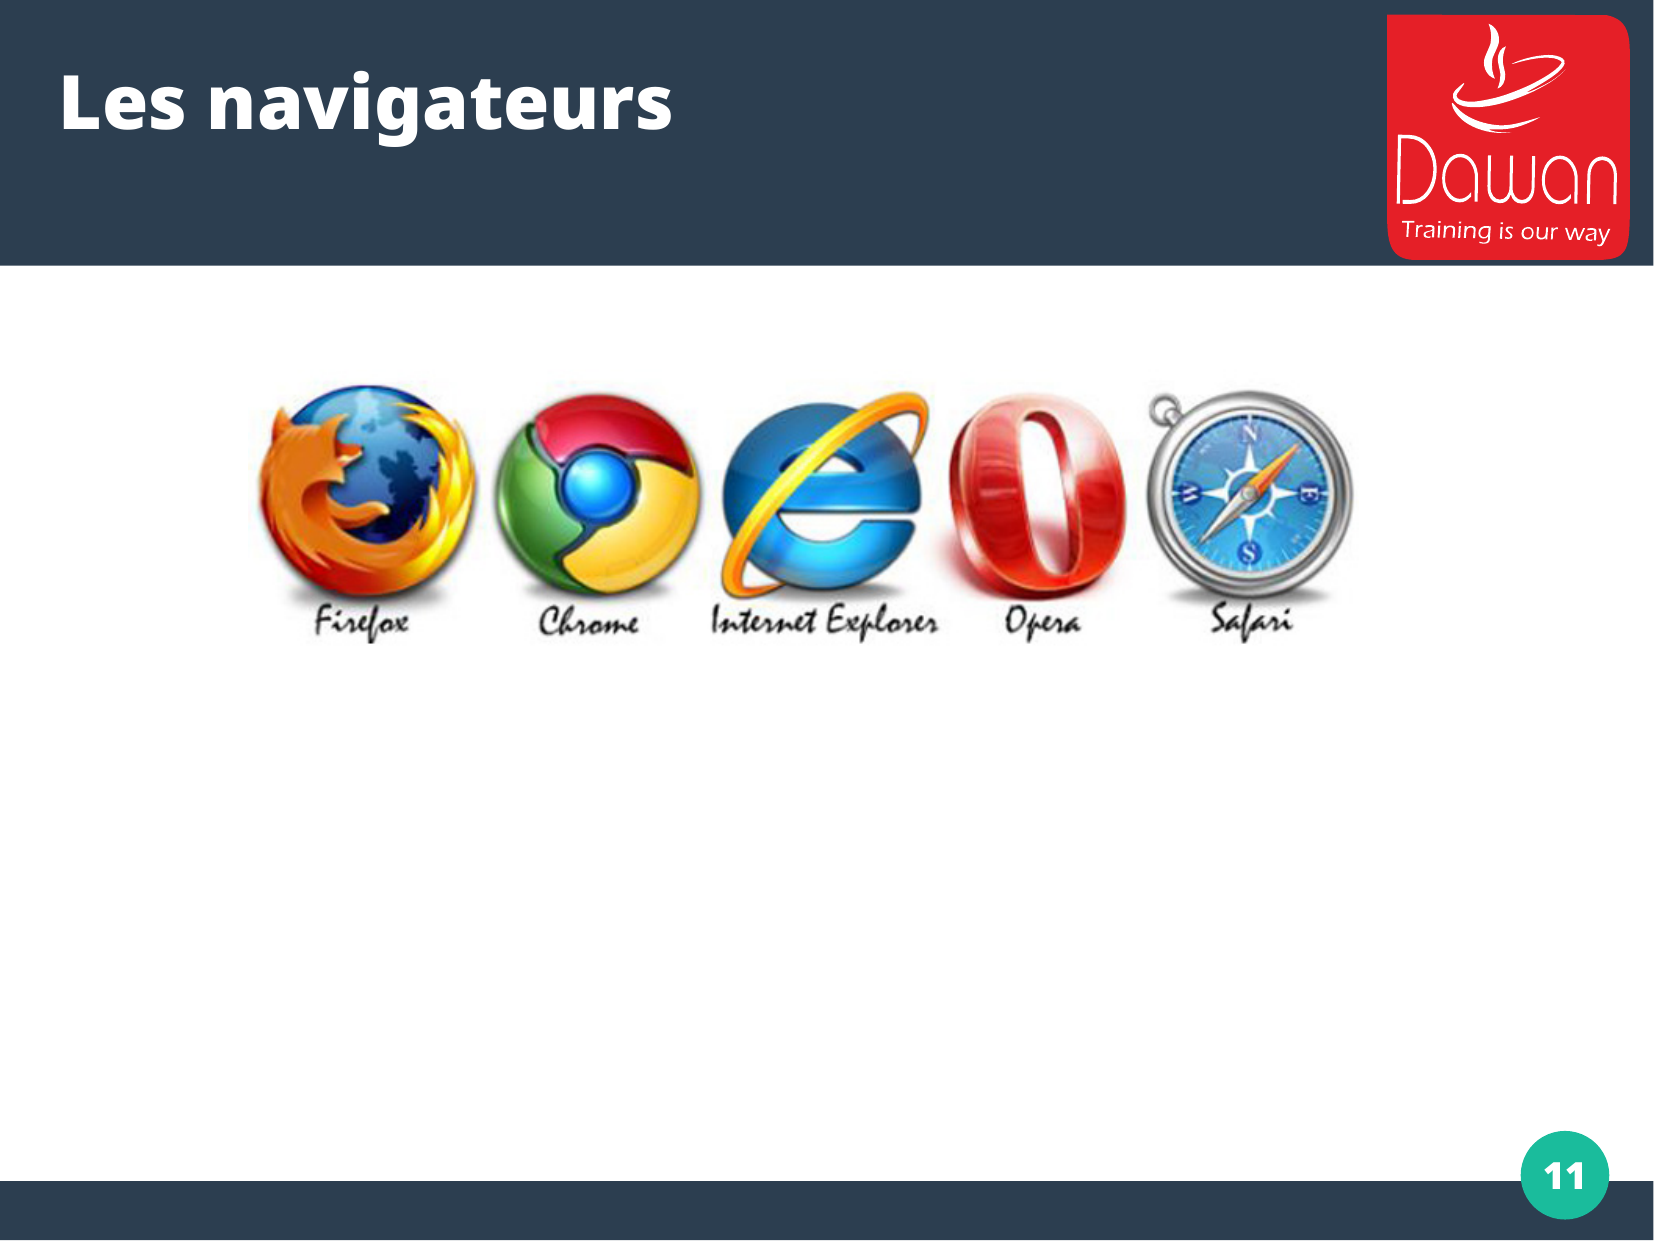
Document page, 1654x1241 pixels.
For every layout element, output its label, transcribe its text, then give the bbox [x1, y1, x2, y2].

picture [248, 295, 1359, 733]
picture [1387, 14, 1630, 260]
title Les navigateurs [59, 49, 1387, 137]
